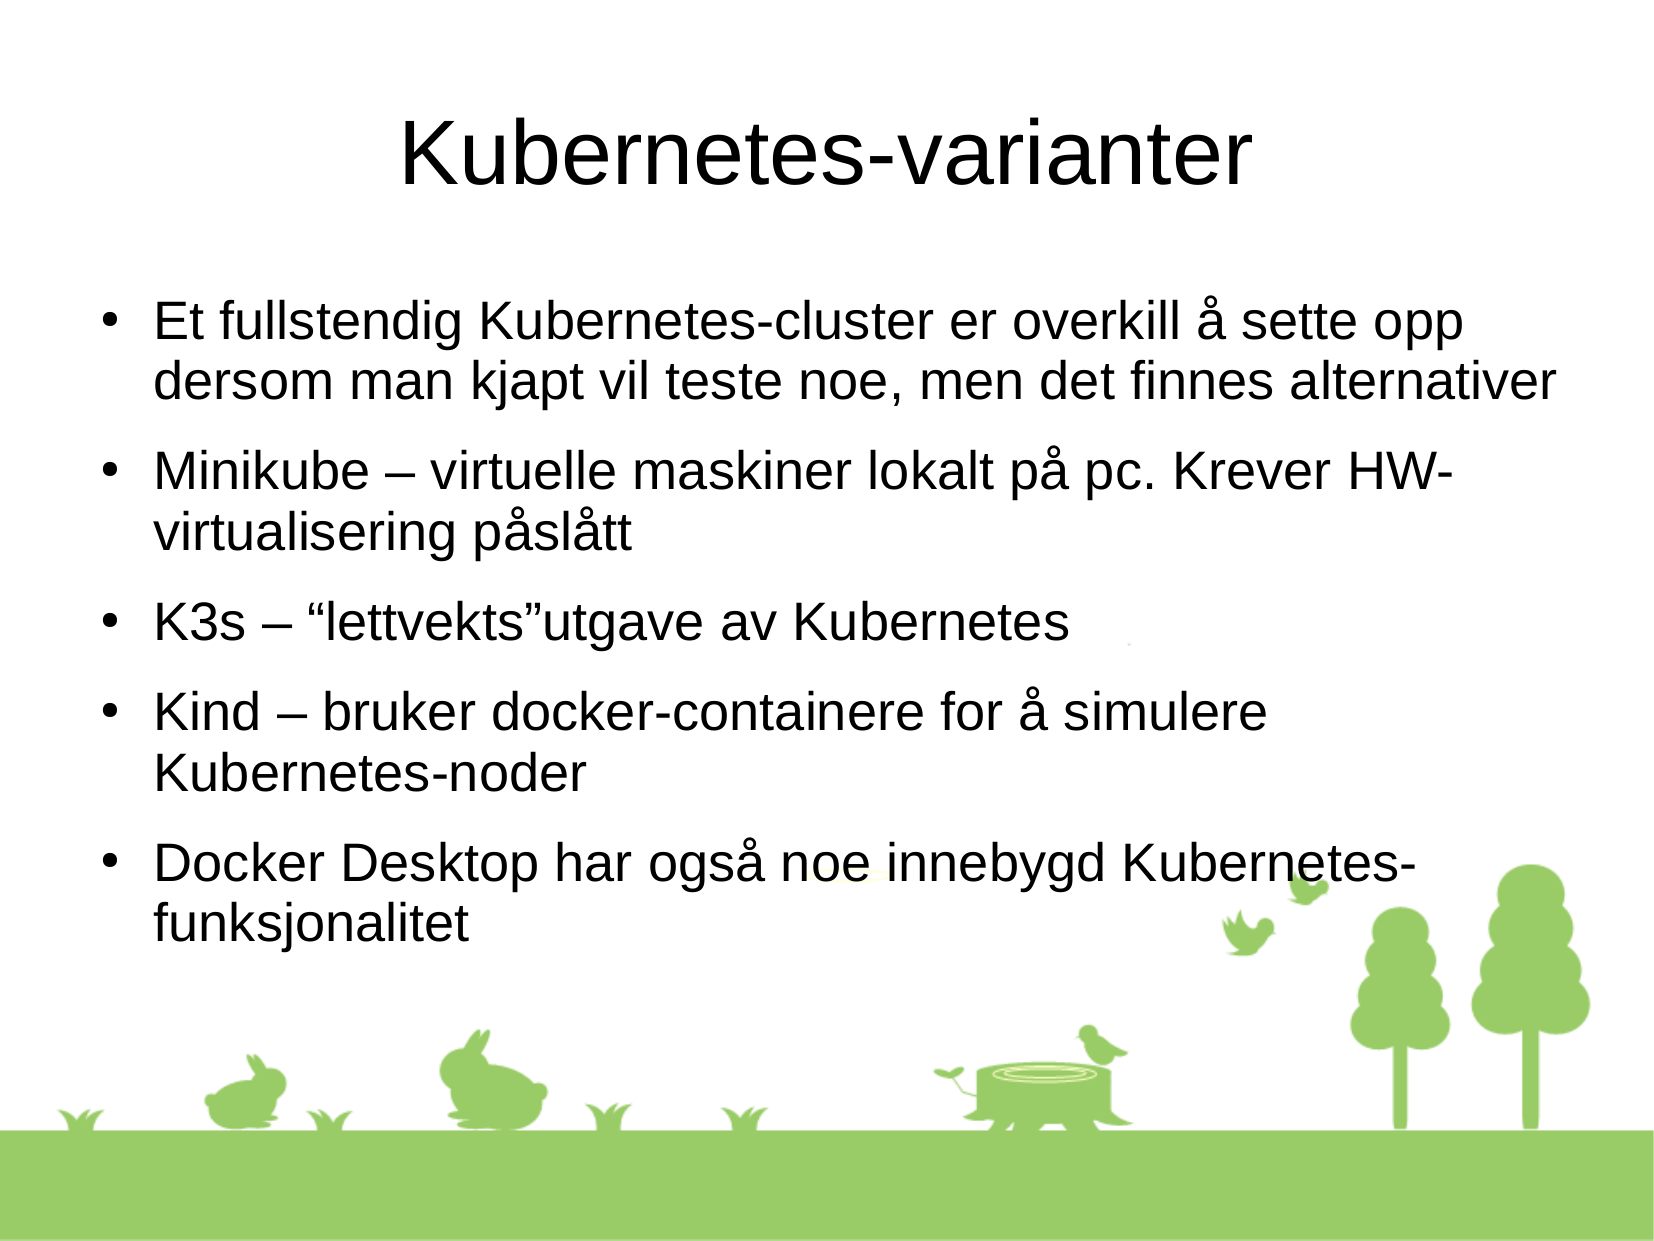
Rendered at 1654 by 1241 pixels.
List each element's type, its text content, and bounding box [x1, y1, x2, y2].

list Et fullstendig Kubernetes-cluster er overkill å sette opp dersom man kjapt vil teste noe, men det finnes alternativer Minikube – virtuelle maskiner lokalt på pc. Krever HW-virtualisering påslått K3s – “lettvekts”utgave av Kubernetes Kind – bruker docker-containere for å simulere Kubernetes-noder Docker Desktop har også noe innebygd Kubernetes-funksjonalitet [82, 290, 1571, 1010]
title Kubernetes-varianter [82, 49, 1571, 257]
picture [0, 0, 1654, 1241]
